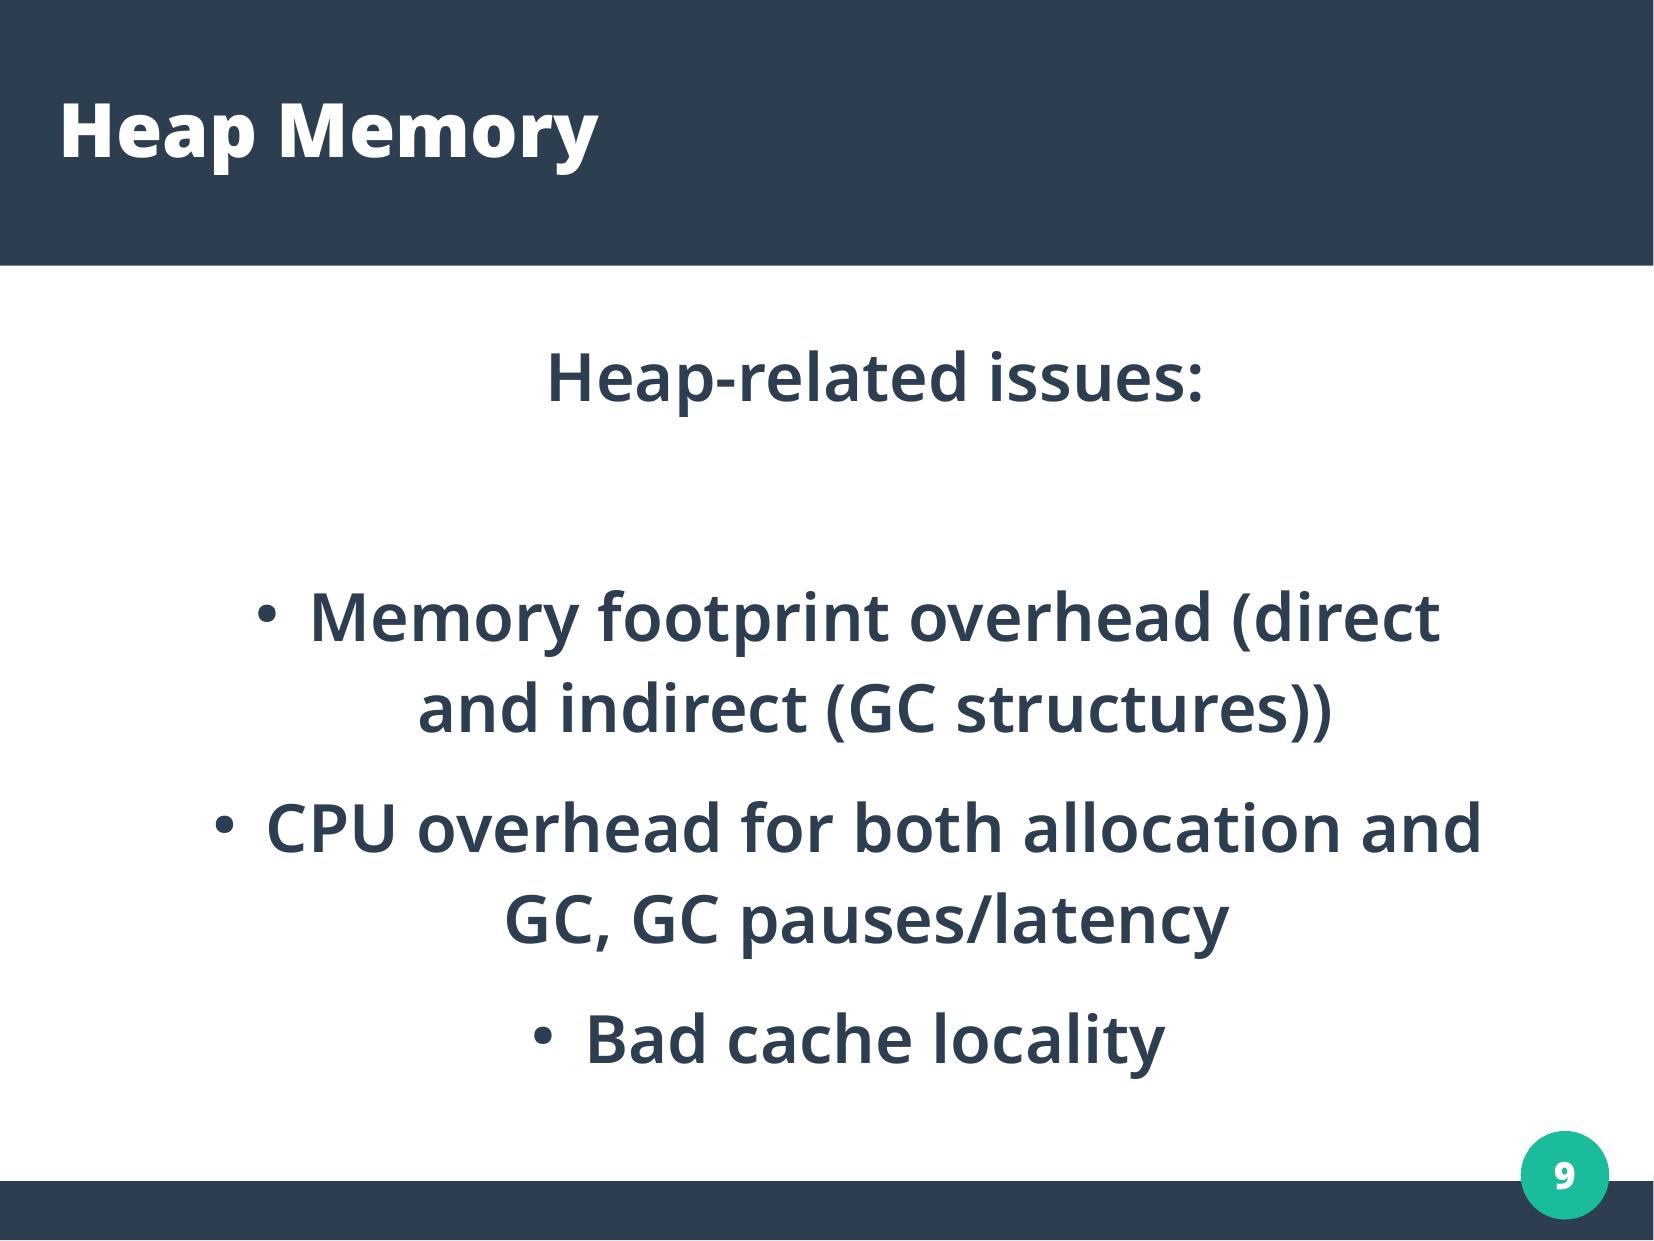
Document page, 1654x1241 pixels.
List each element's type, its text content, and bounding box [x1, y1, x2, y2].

title Heap Memory [59, 49, 1595, 207]
list Heap-related issues: Memory footprint overhead (direct and indirect (GC structures)) CPU overhead for both allocation and GC, GC pauses/latency Bad cache locality [180, 330, 1501, 1152]
